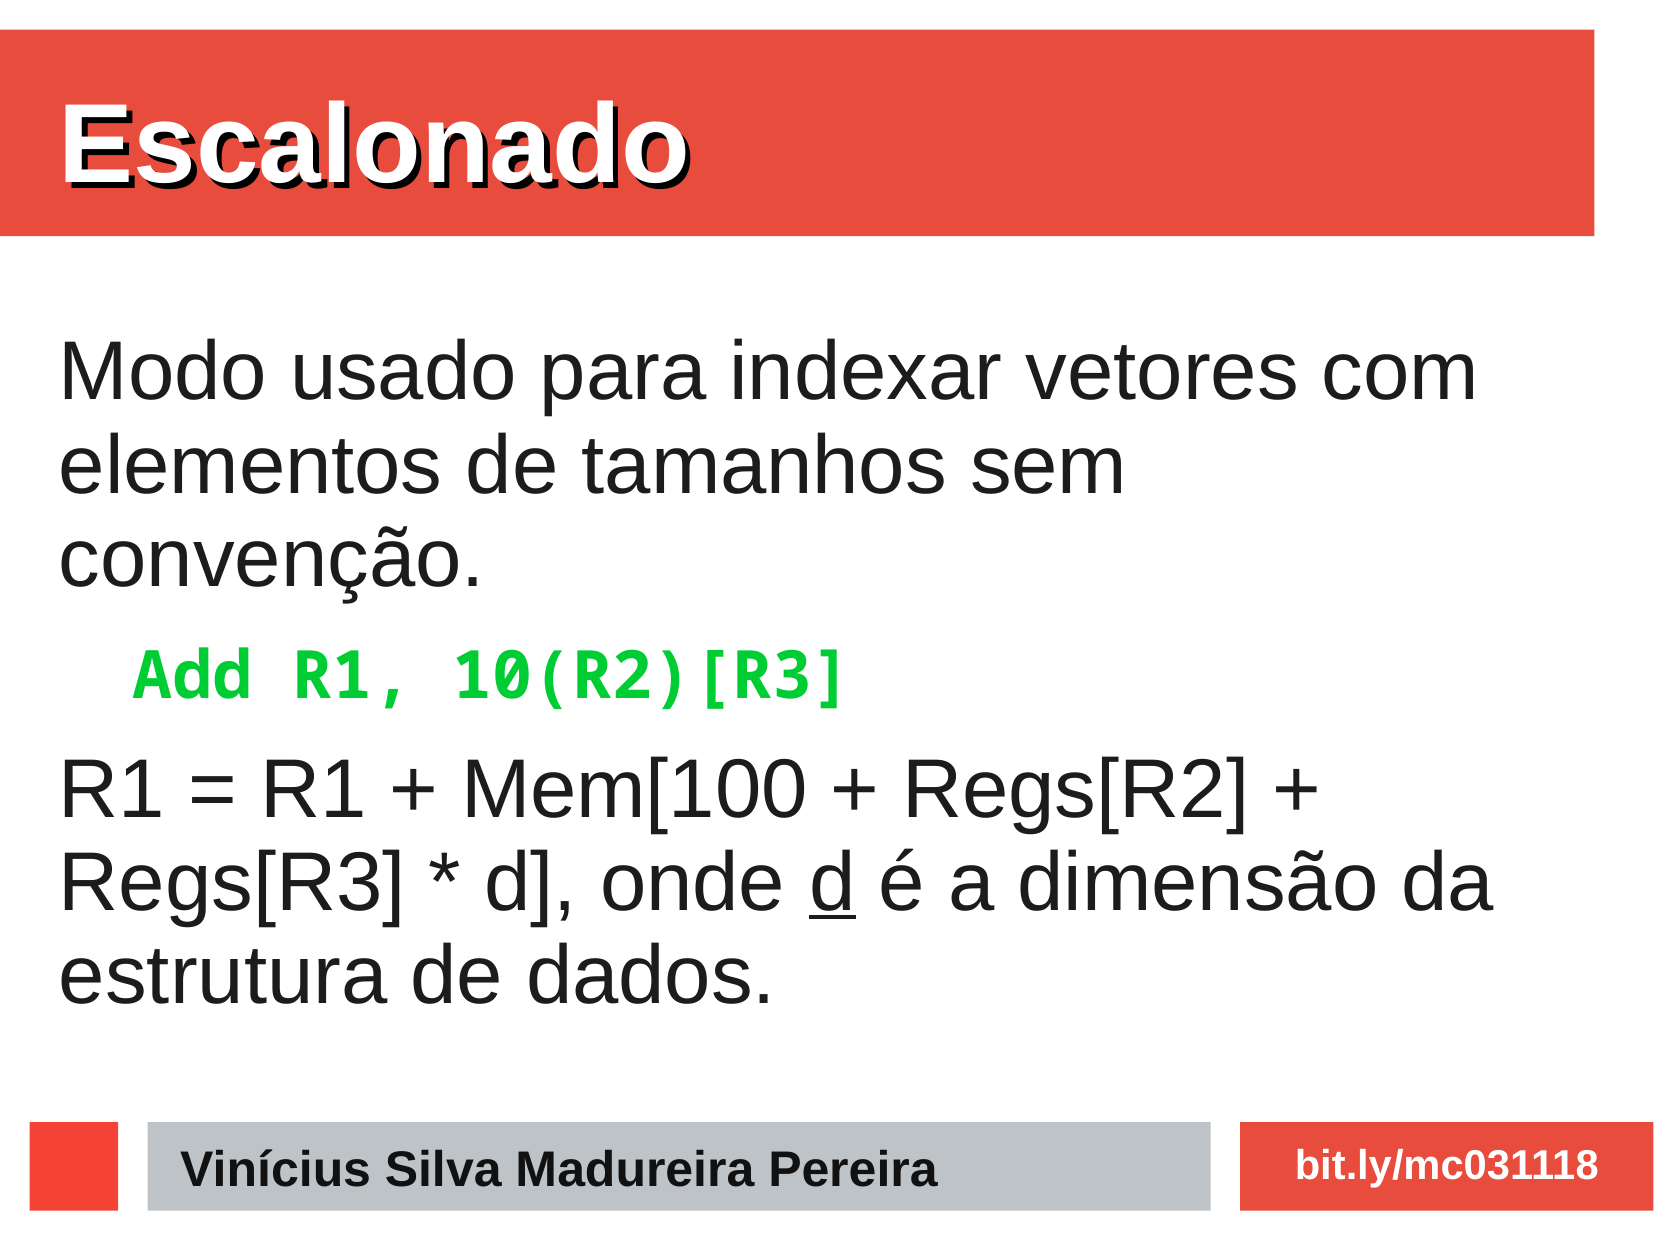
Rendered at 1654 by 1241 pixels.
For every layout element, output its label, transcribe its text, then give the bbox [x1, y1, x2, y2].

text_box Vinícius Silva Madureira Pereira [165, 1133, 1170, 1205]
title Escalonado [59, 59, 1595, 207]
list Modo usado para indexar vetores com elementos de tamanhos sem convenção. Add R1, 10(R2)[R3] R1 = R1 + Mem[100 + Regs[R2] + Regs[R3] * d], onde d é a dimensão da estrutura de dados. [59, 324, 1565, 1093]
text_box bit.ly/mc031118 [1228, 1133, 1654, 1205]
